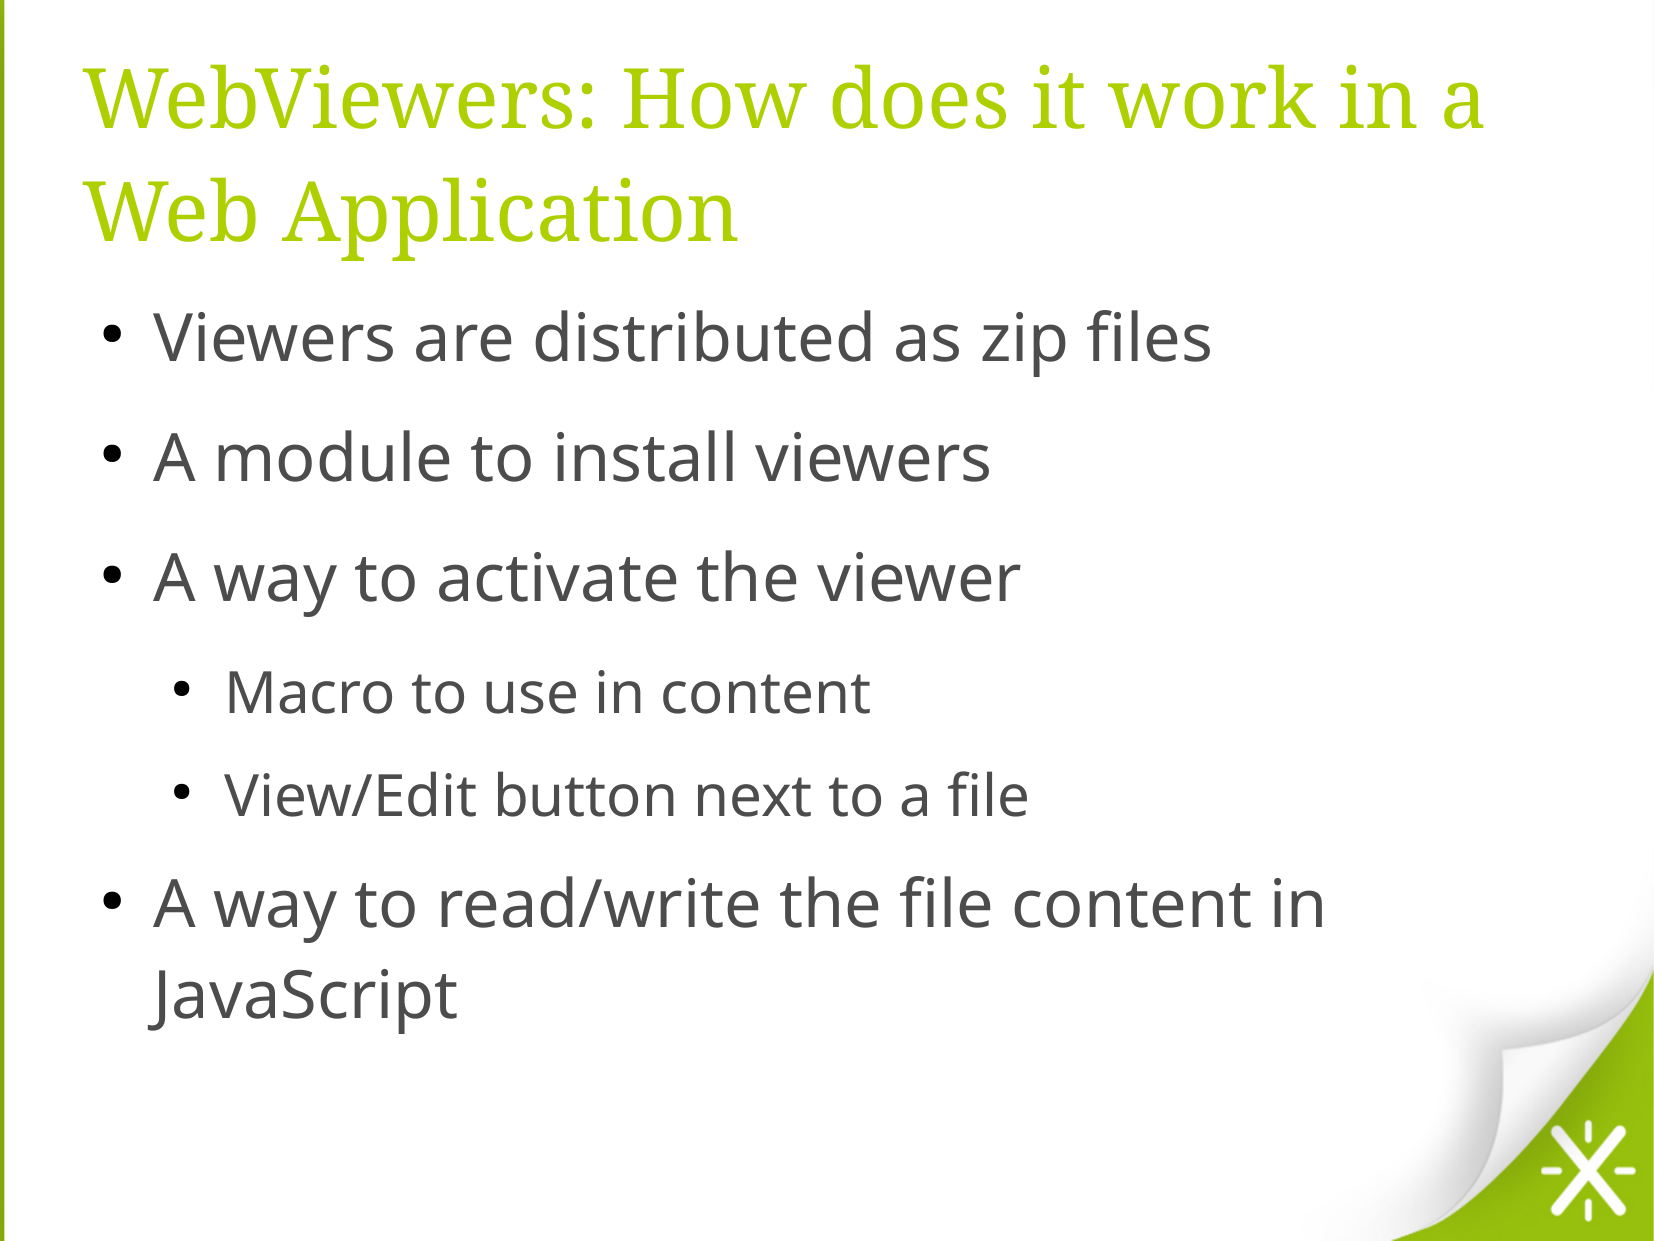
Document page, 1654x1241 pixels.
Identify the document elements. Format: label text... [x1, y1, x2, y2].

picture [0, 0, 1654, 1241]
list Viewers are distributed as zip files A module to install viewers A way to activate the viewer Macro to use in content View/Edit button next to a file A way to read/write the file content in JavaScript [82, 290, 1583, 1045]
title WebViewers: How does it work in a Web Application [82, 49, 1571, 257]
